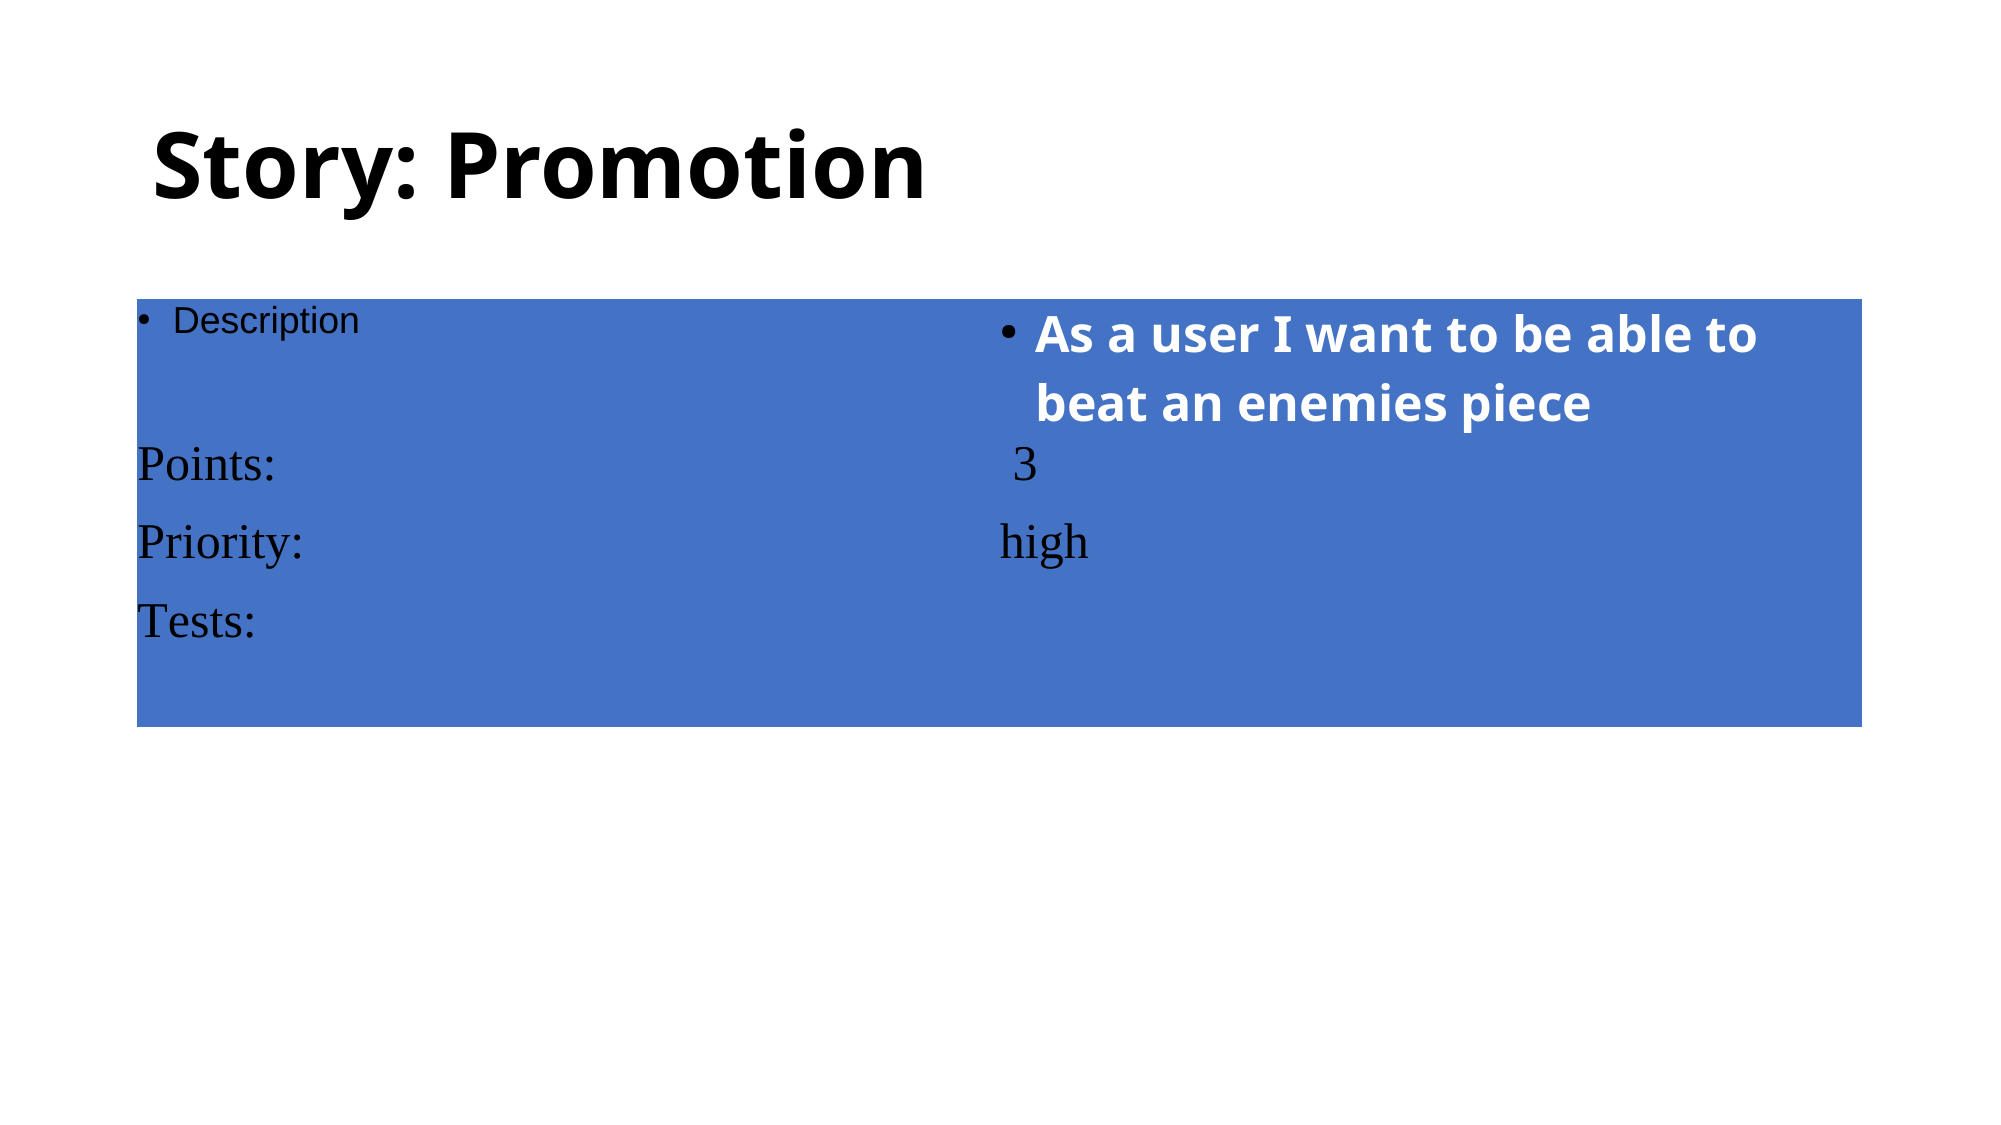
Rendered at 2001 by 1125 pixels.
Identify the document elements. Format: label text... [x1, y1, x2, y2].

table_cell Points: [137, 436, 1000, 514]
table_cell high [1000, 514, 1862, 593]
table_cell 3 [1000, 436, 1862, 514]
table_cell [137, 671, 1000, 727]
table_cell Priority: [137, 514, 1000, 593]
table_cell Tests: [137, 593, 1000, 671]
table_header As a user I want to be able to beat an enemies piece [1000, 299, 1862, 436]
table_cell [1000, 593, 1862, 671]
table_header Description [137, 299, 1000, 436]
table_cell [1000, 671, 1862, 727]
title Story: Promotion [137, 59, 1863, 278]
